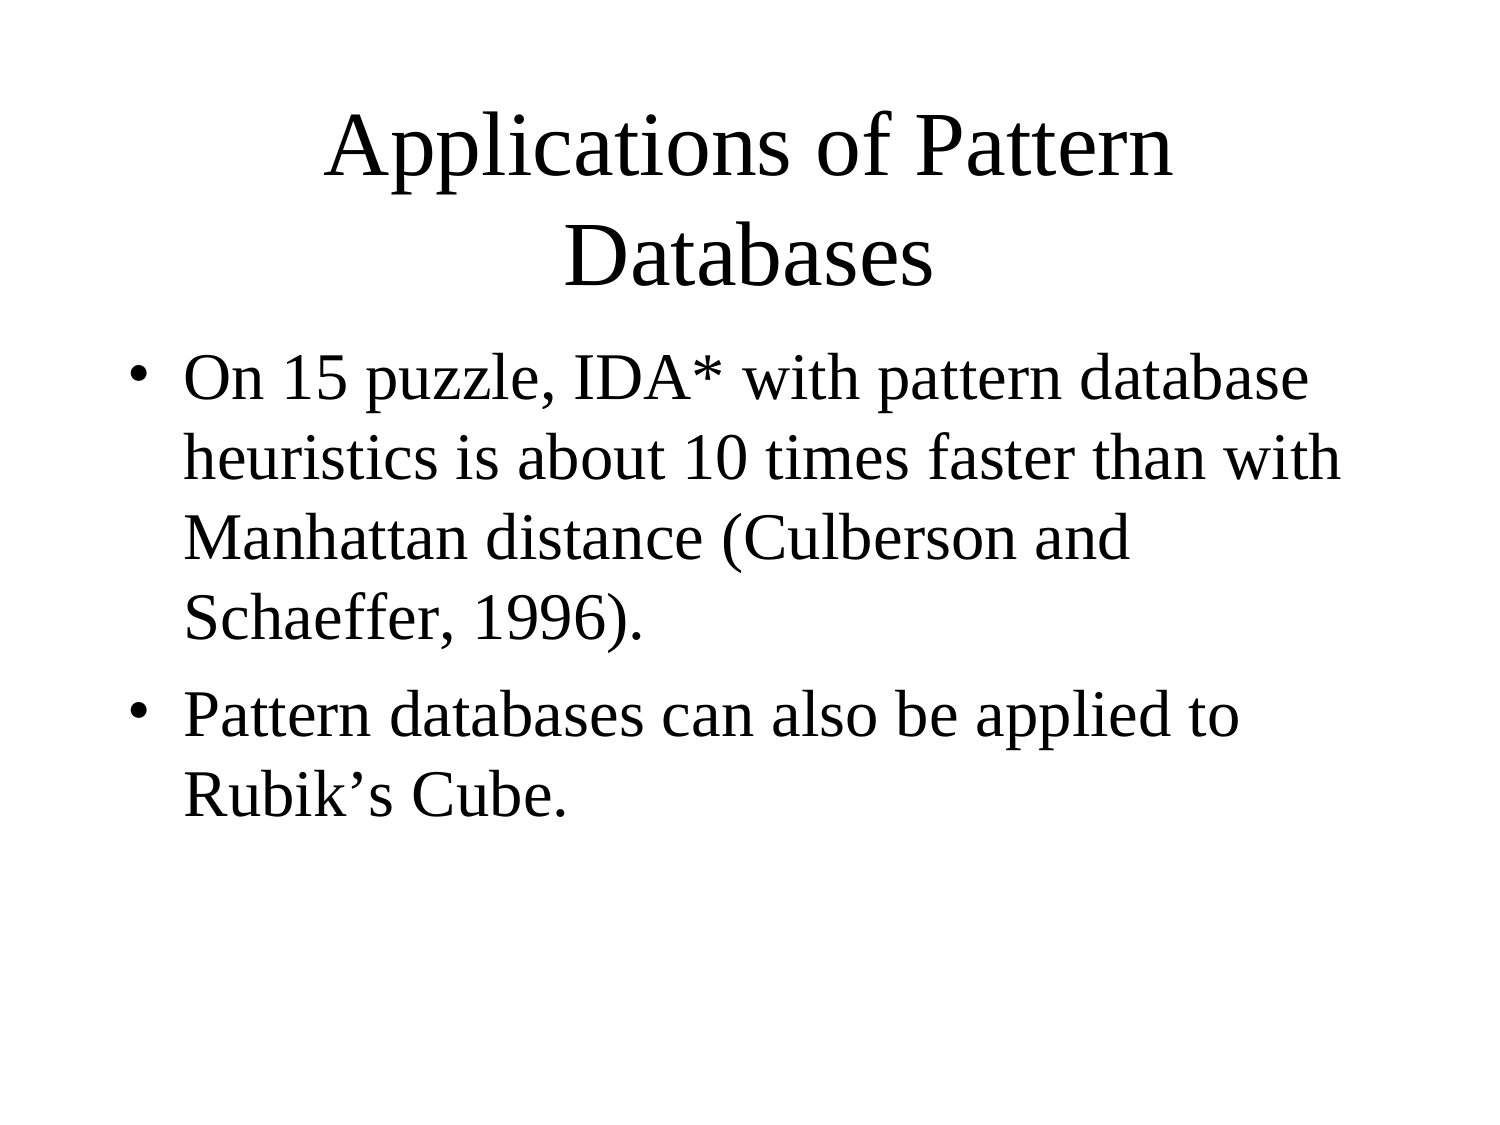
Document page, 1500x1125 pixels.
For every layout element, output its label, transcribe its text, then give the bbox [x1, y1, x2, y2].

title Applications of Pattern Databases [112, 99, 1388, 288]
list On 15 puzzle, IDA* with pattern database heuristics is about 10 times faster than with Manhattan distance (Culberson and Schaeffer, 1996). Pattern databases can also be applied to Rubik’s Cube. [112, 324, 1388, 1000]
